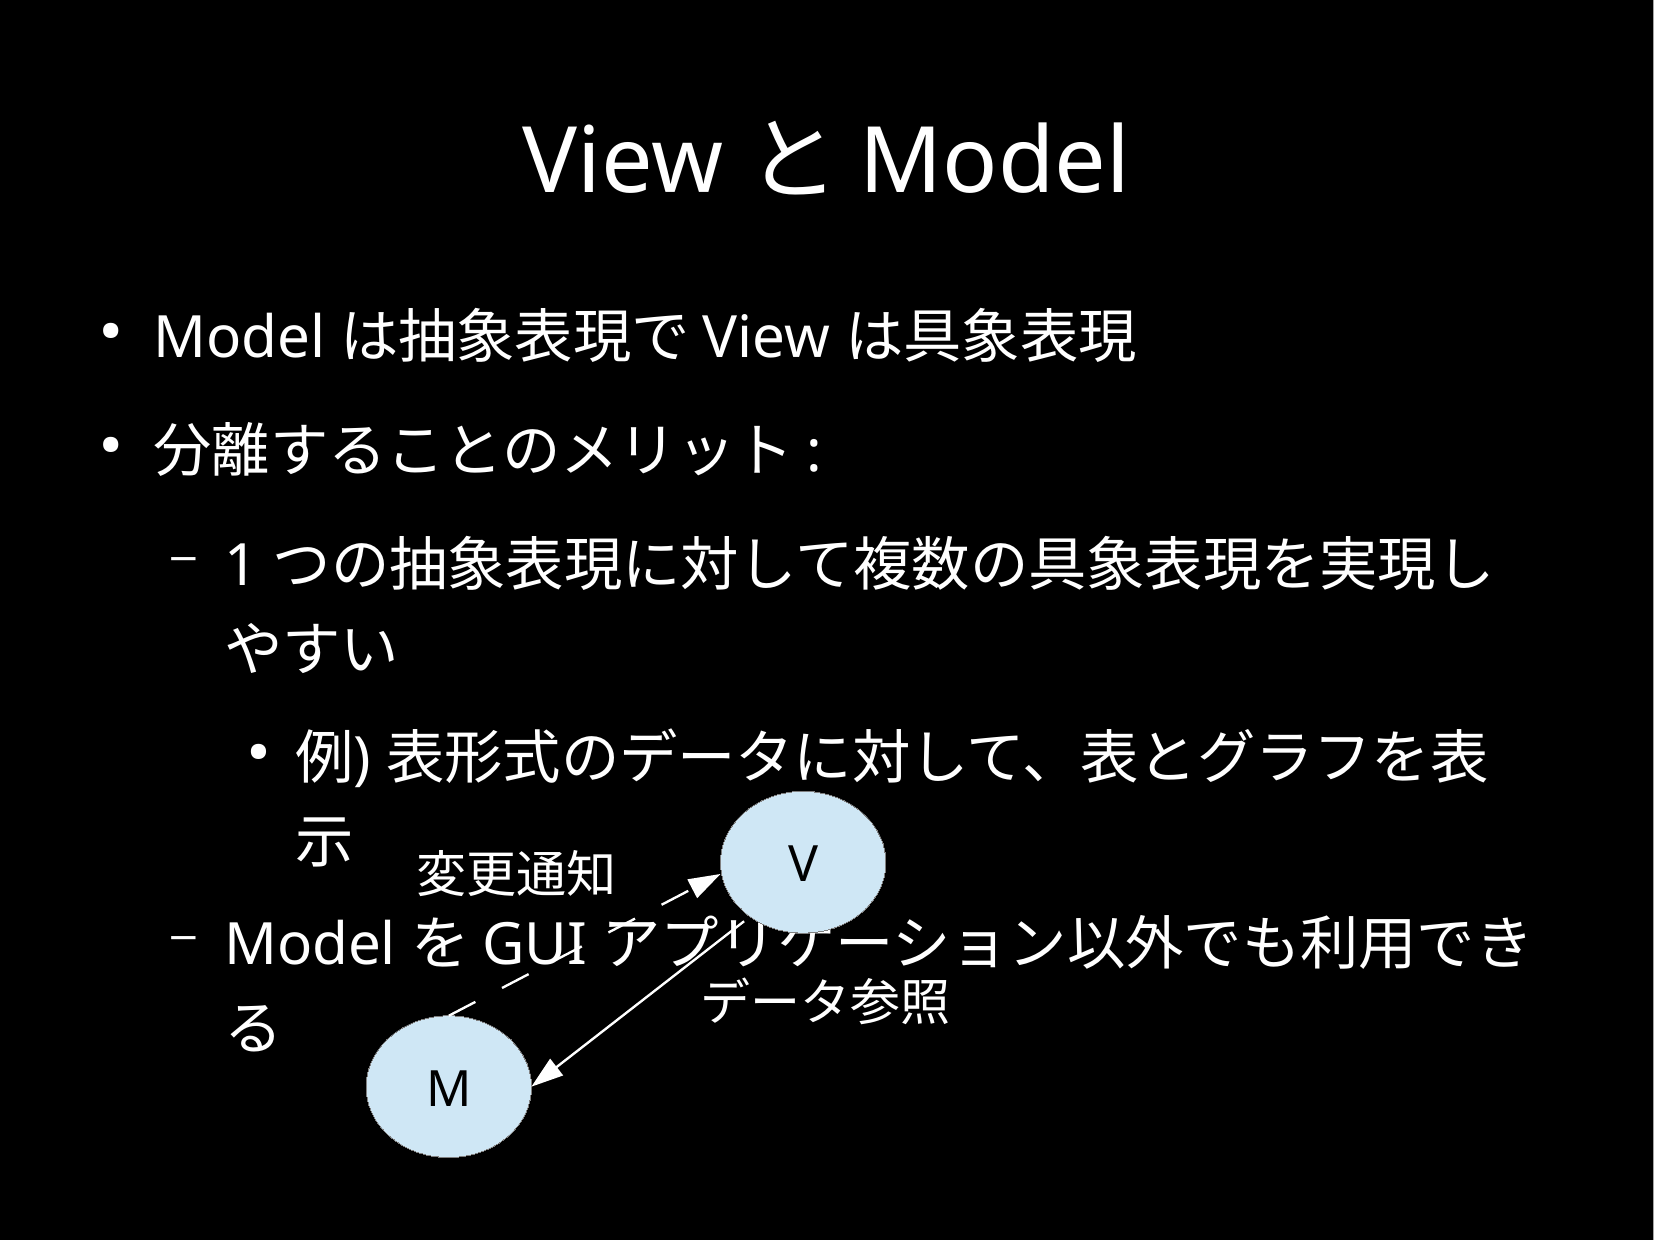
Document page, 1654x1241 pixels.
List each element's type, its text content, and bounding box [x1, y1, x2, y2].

list Model は抽象表現で View は具象表現 分離することのメリット : 1 つの抽象表現に対して複数の具象表現を実現しやすい 例) 表形式のデータに対して、表とグラフを表示 Model を GUI アプリケーション以外でも利用できる [82, 290, 1538, 1010]
text_box 変更通知 [401, 826, 632, 917]
text_box V [720, 791, 886, 934]
text_box データ参照 [686, 954, 966, 1045]
text_box M [366, 1015, 532, 1158]
title View と Model [82, 49, 1571, 257]
